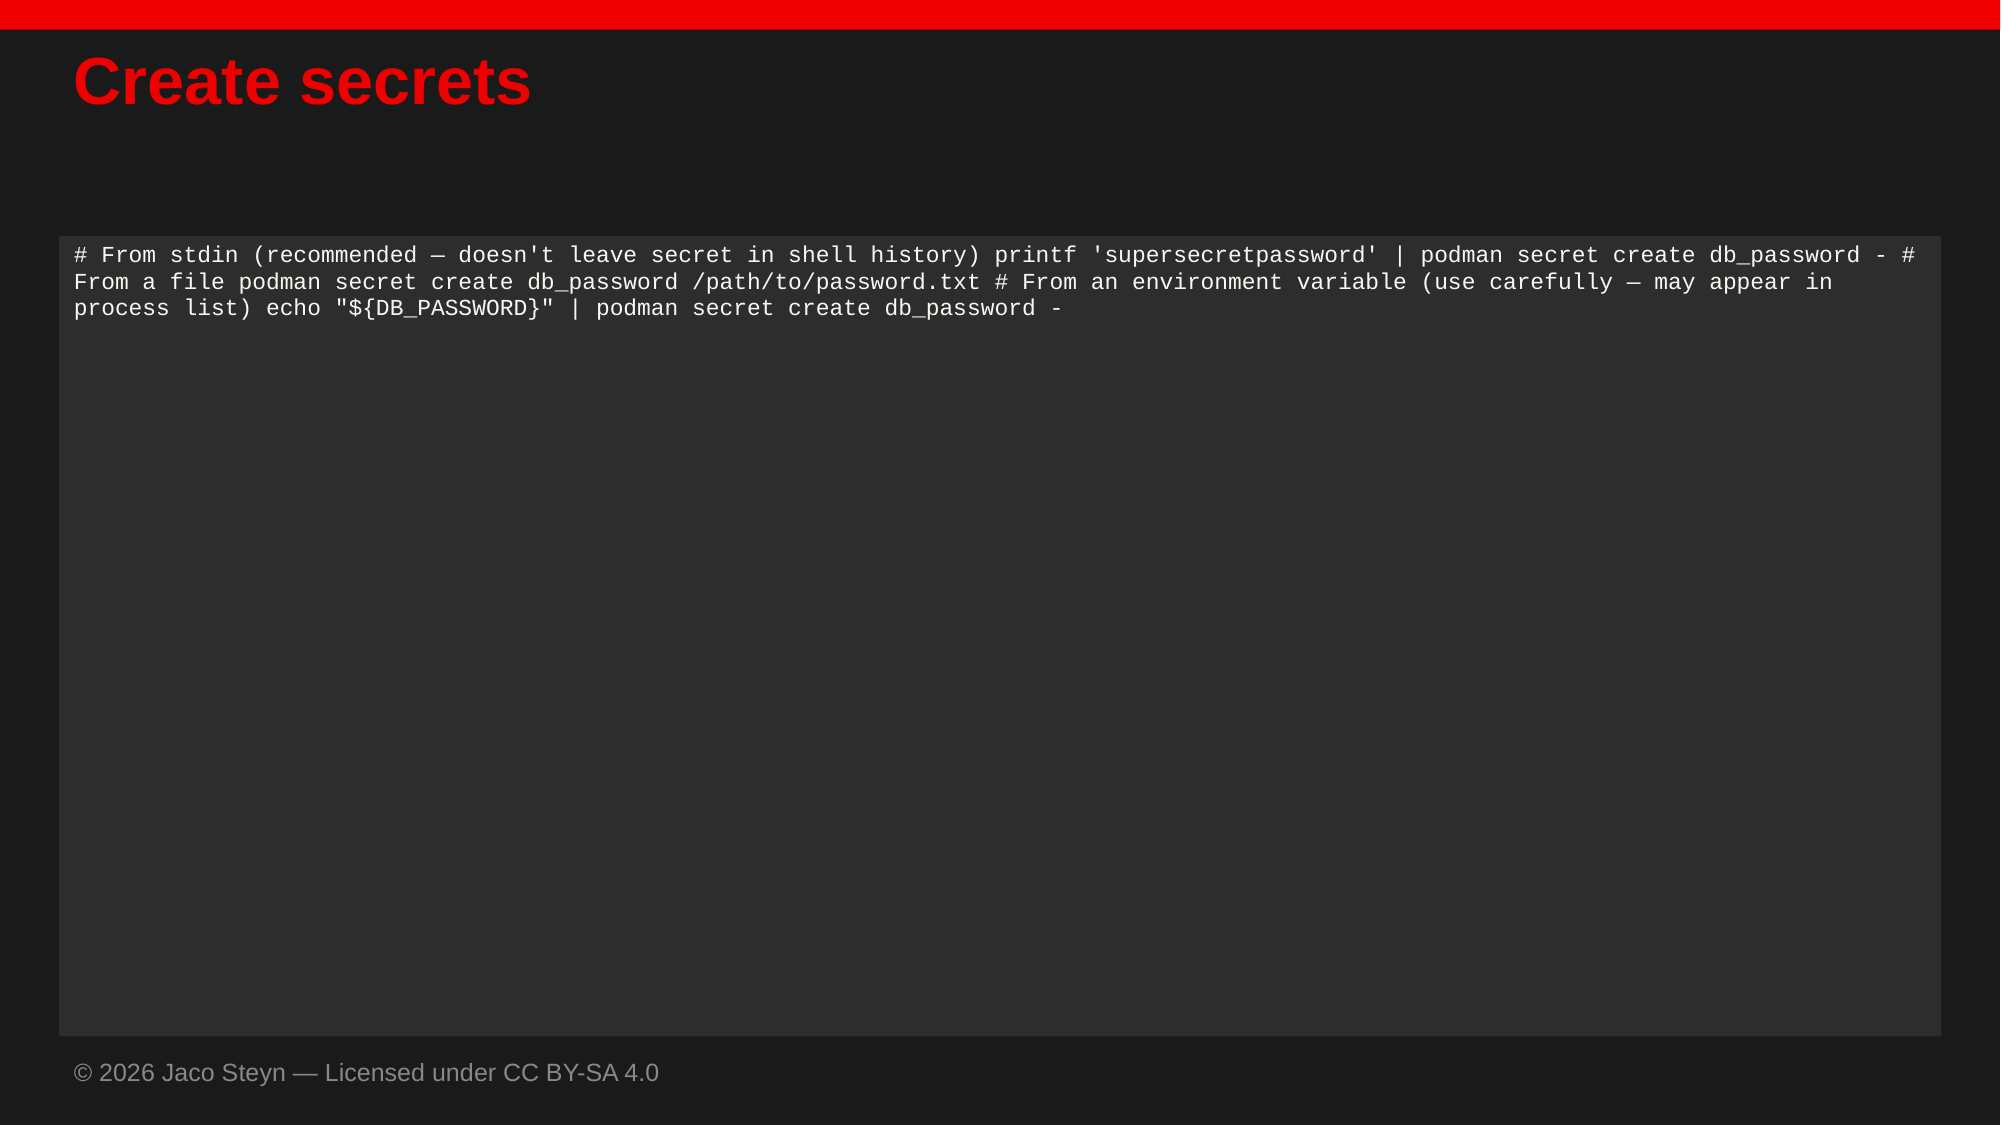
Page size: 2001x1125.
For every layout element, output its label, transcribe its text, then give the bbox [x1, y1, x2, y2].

text_box © 2026 Jaco Steyn — Licensed under CC BY-SA 4.0 [59, 1051, 1942, 1093]
text_box Create secrets [59, 36, 1942, 208]
text_box # From stdin (recommended — doesn't leave secret in shell history) printf 'supersecretpassword' | podman secret create db_password - # From a file podman secret create db_password /path/to/password.txt # From an environment variable (use carefully — may appear in process list) echo "${DB_PASSWORD}" | podman secret create db_password - [59, 236, 1942, 1037]
text_box [0, 0, 2001, 30]
